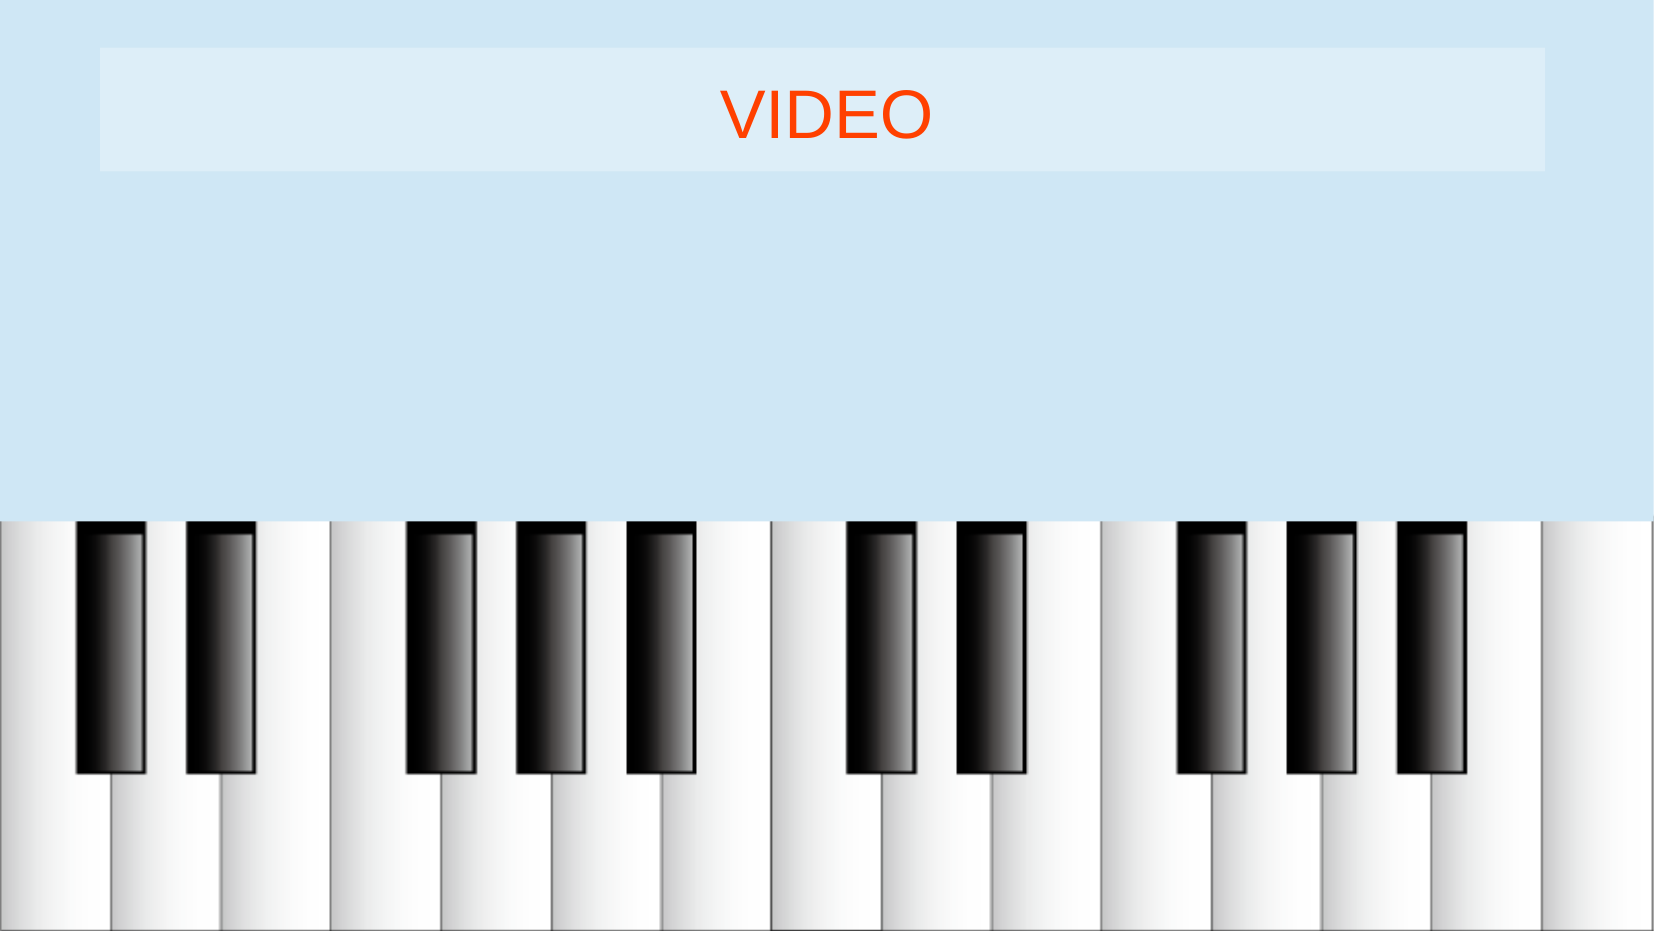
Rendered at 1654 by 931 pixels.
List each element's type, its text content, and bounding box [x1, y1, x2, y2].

title VIDEO [82, 37, 1571, 193]
picture [0, 522, 1654, 931]
